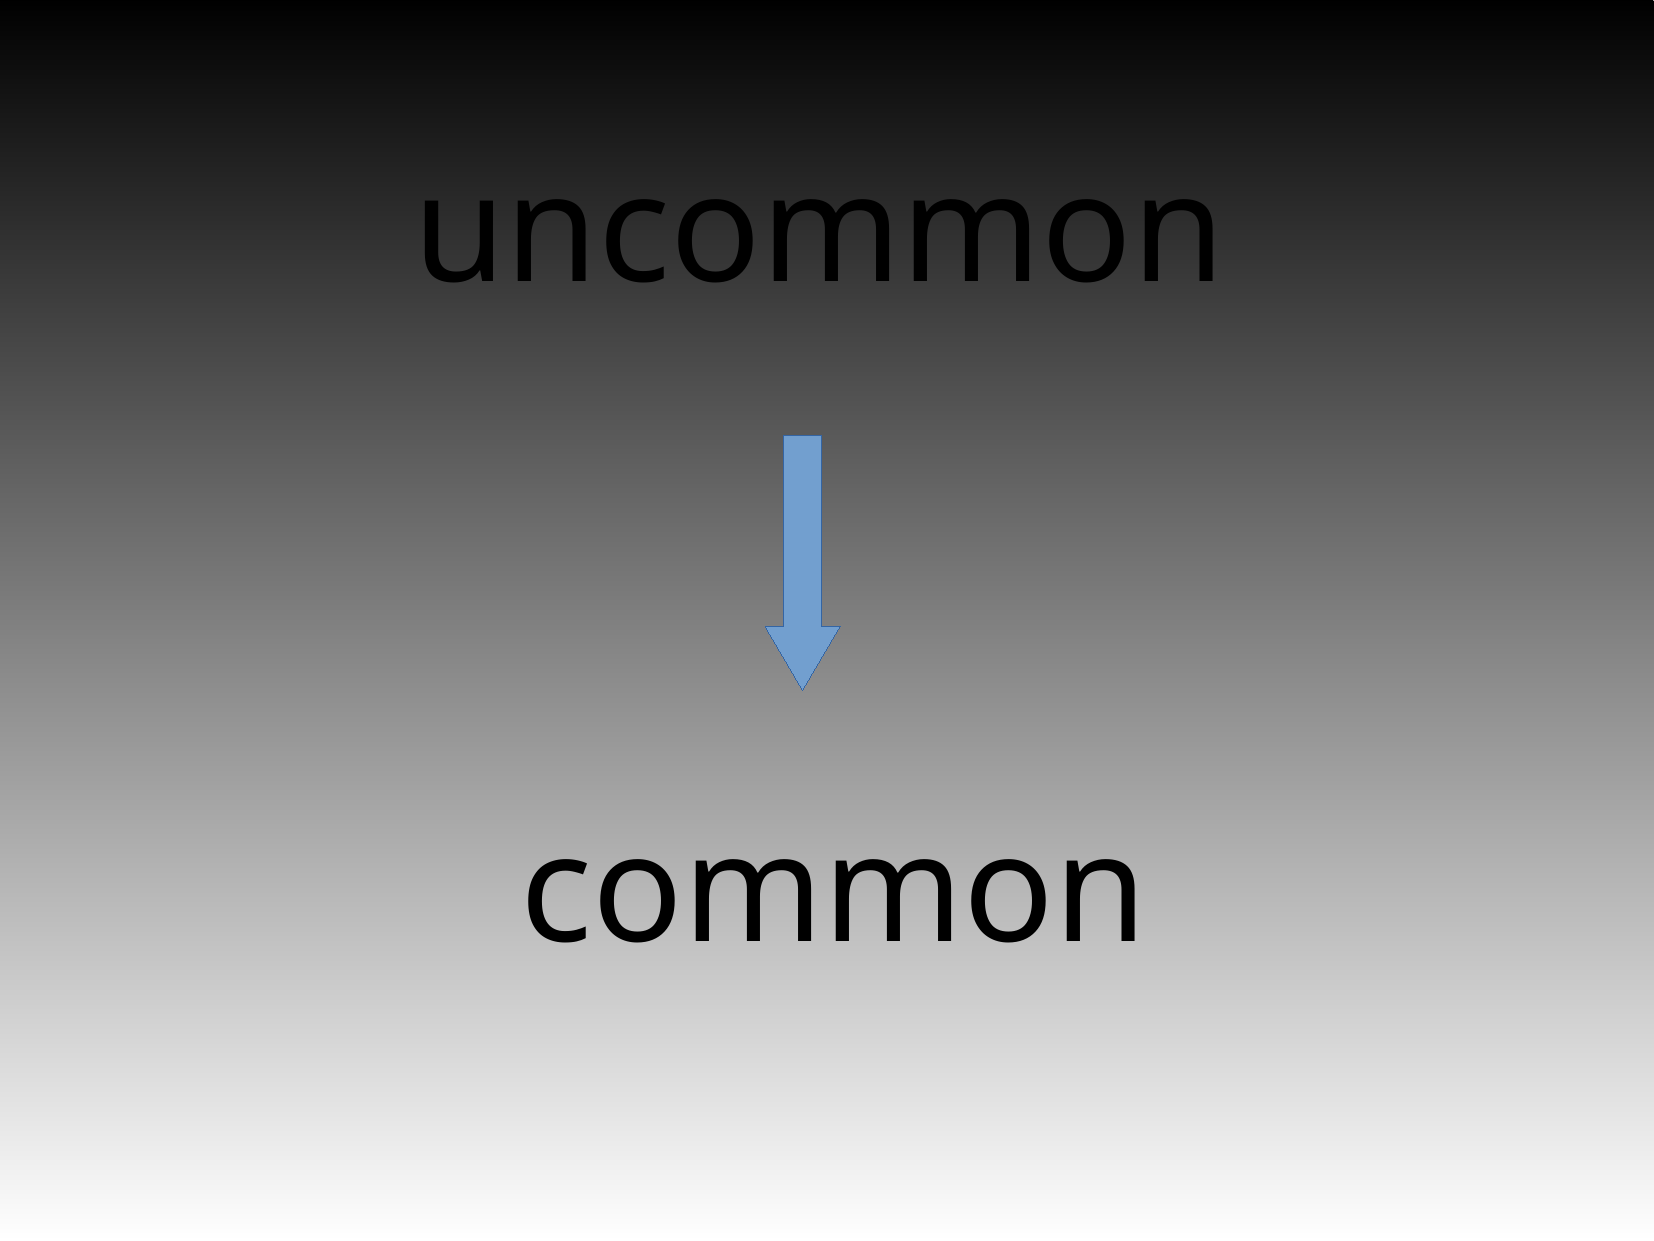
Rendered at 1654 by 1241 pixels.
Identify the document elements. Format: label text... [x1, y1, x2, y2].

title uncommon [75, 120, 1564, 328]
title common [90, 780, 1579, 988]
text_box [765, 435, 841, 691]
